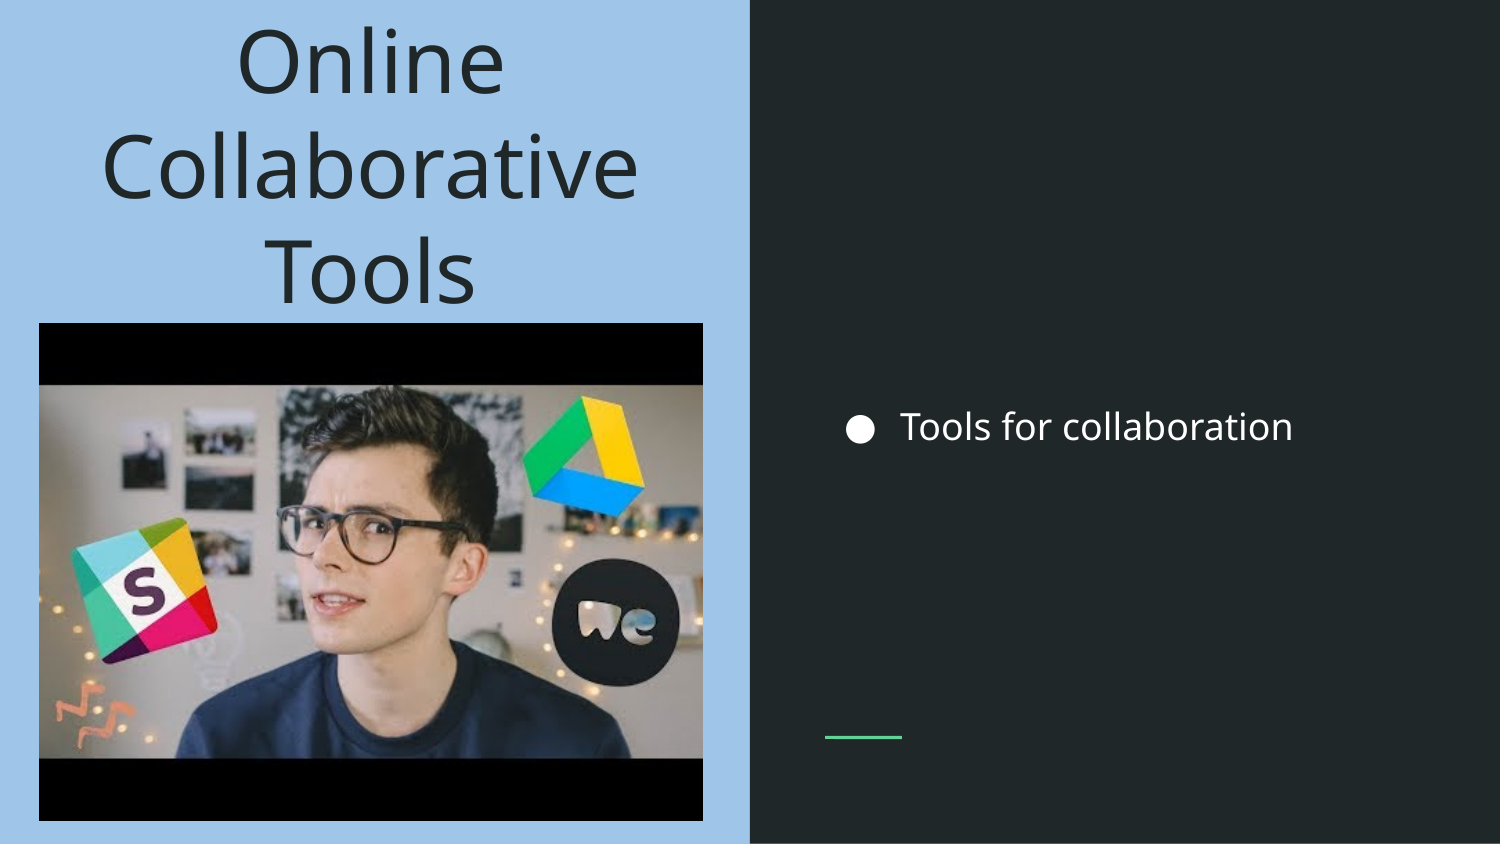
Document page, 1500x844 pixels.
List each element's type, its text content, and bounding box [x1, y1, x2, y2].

list Tools for collaboration [810, 118, 1440, 725]
picture [39, 323, 703, 821]
title Online Collaborative Tools [39, 88, 703, 323]
